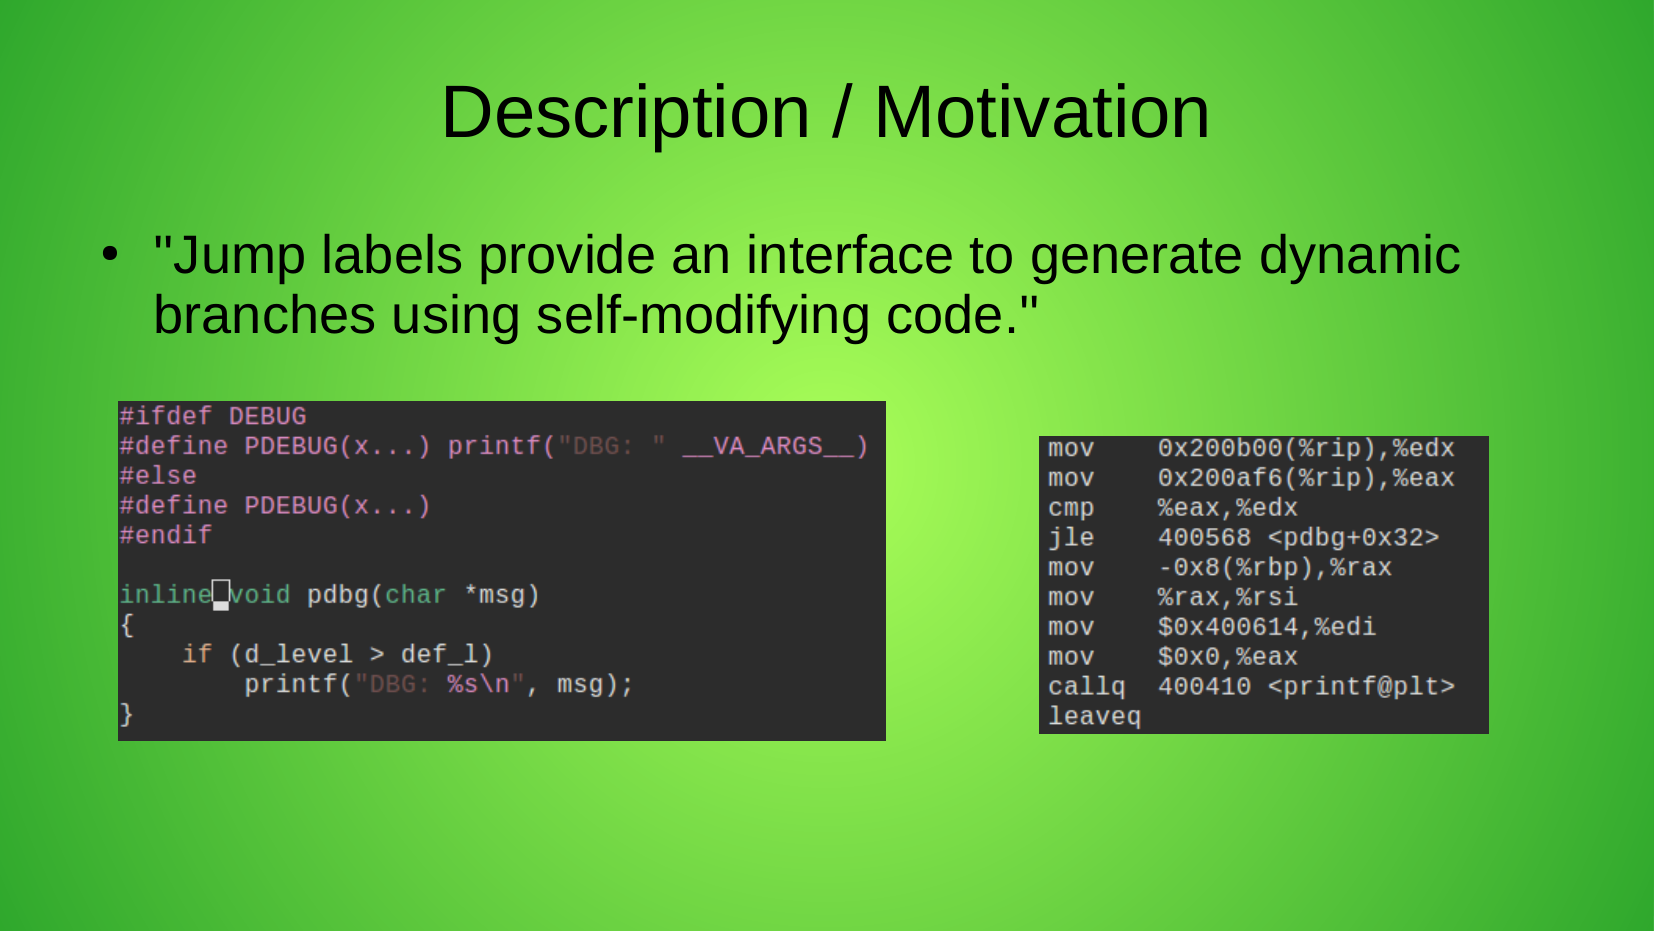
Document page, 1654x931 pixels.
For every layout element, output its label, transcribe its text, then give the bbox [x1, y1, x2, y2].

picture [1039, 436, 1489, 734]
title Description / Motivation [82, 35, 1571, 189]
list ''Jump labels provide an interface to generate dynamic branches using self-modifying code.'' [82, 224, 1571, 764]
picture [118, 401, 886, 741]
